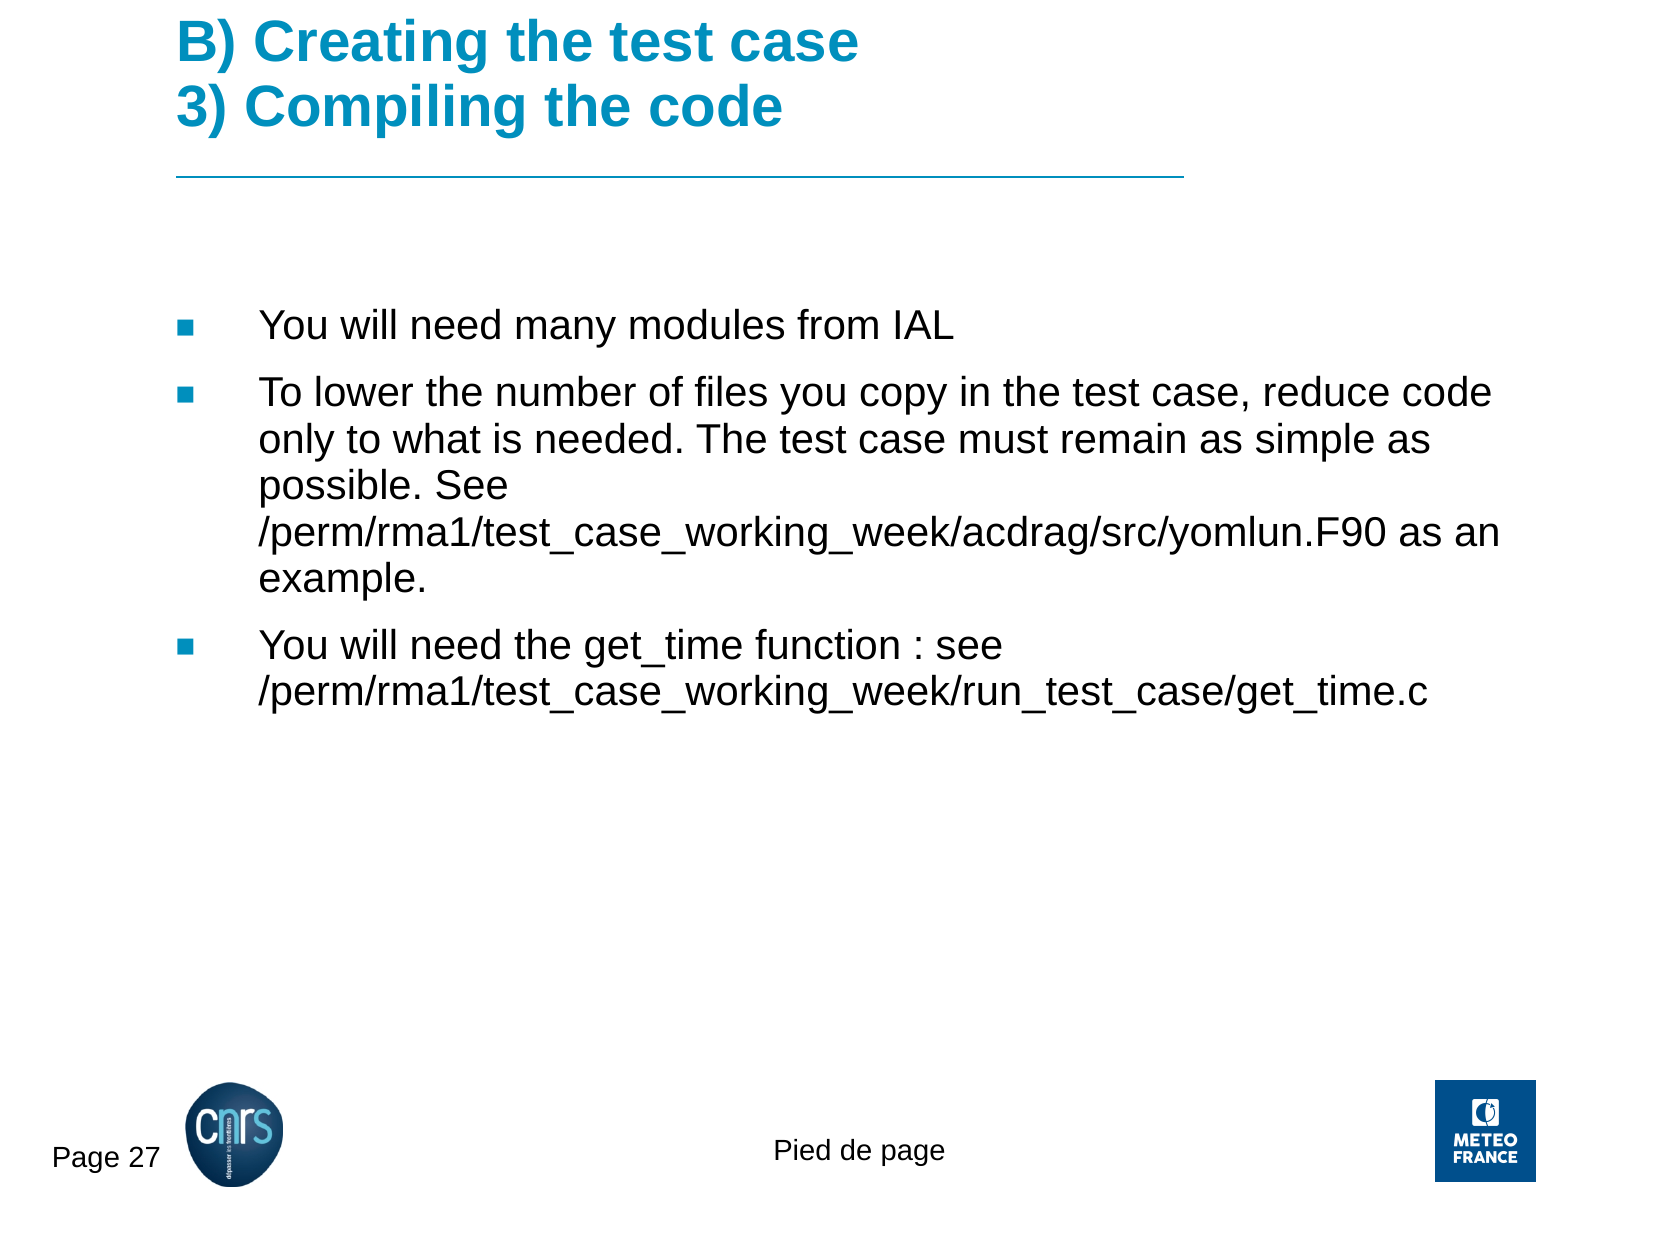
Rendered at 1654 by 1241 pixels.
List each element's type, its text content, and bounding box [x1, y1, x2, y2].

picture [185, 1082, 283, 1187]
picture [1435, 1080, 1536, 1182]
list You will need many modules from IAL To lower the number of files you copy in the test case, reduce code only to what is needed. The test case must remain as simple as possible. See /perm/rma1/test_case_working_week/acdrag/src/yomlun.F90 as an example. You will need the get_time function : see /perm/rma1/test_case_working_week/run_test_case/get_time.c [157, 235, 1571, 1010]
title B) Creating the test case 3) Compiling the code [176, 8, 1609, 139]
